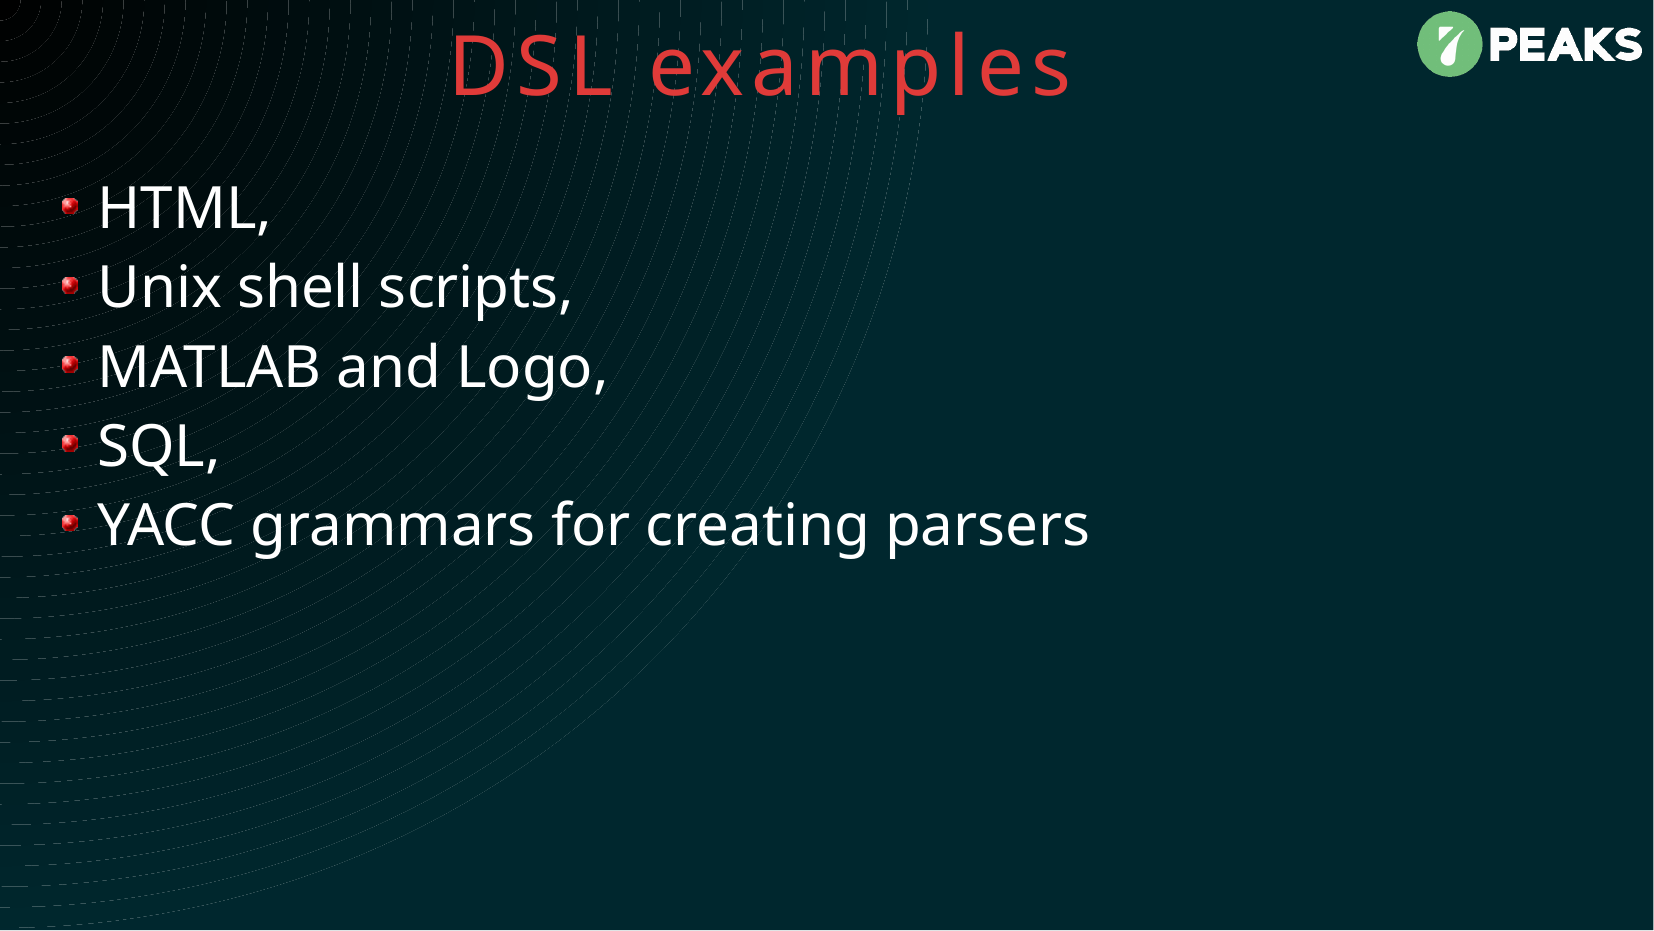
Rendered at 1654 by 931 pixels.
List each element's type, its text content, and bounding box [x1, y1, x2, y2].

text_box HTML, Unix shell scripts, MATLAB and Logo, SQL, YACC grammars for creating parsers [47, 159, 1607, 772]
picture [1417, 11, 1642, 77]
text_box DSL examples [434, 0, 1220, 142]
